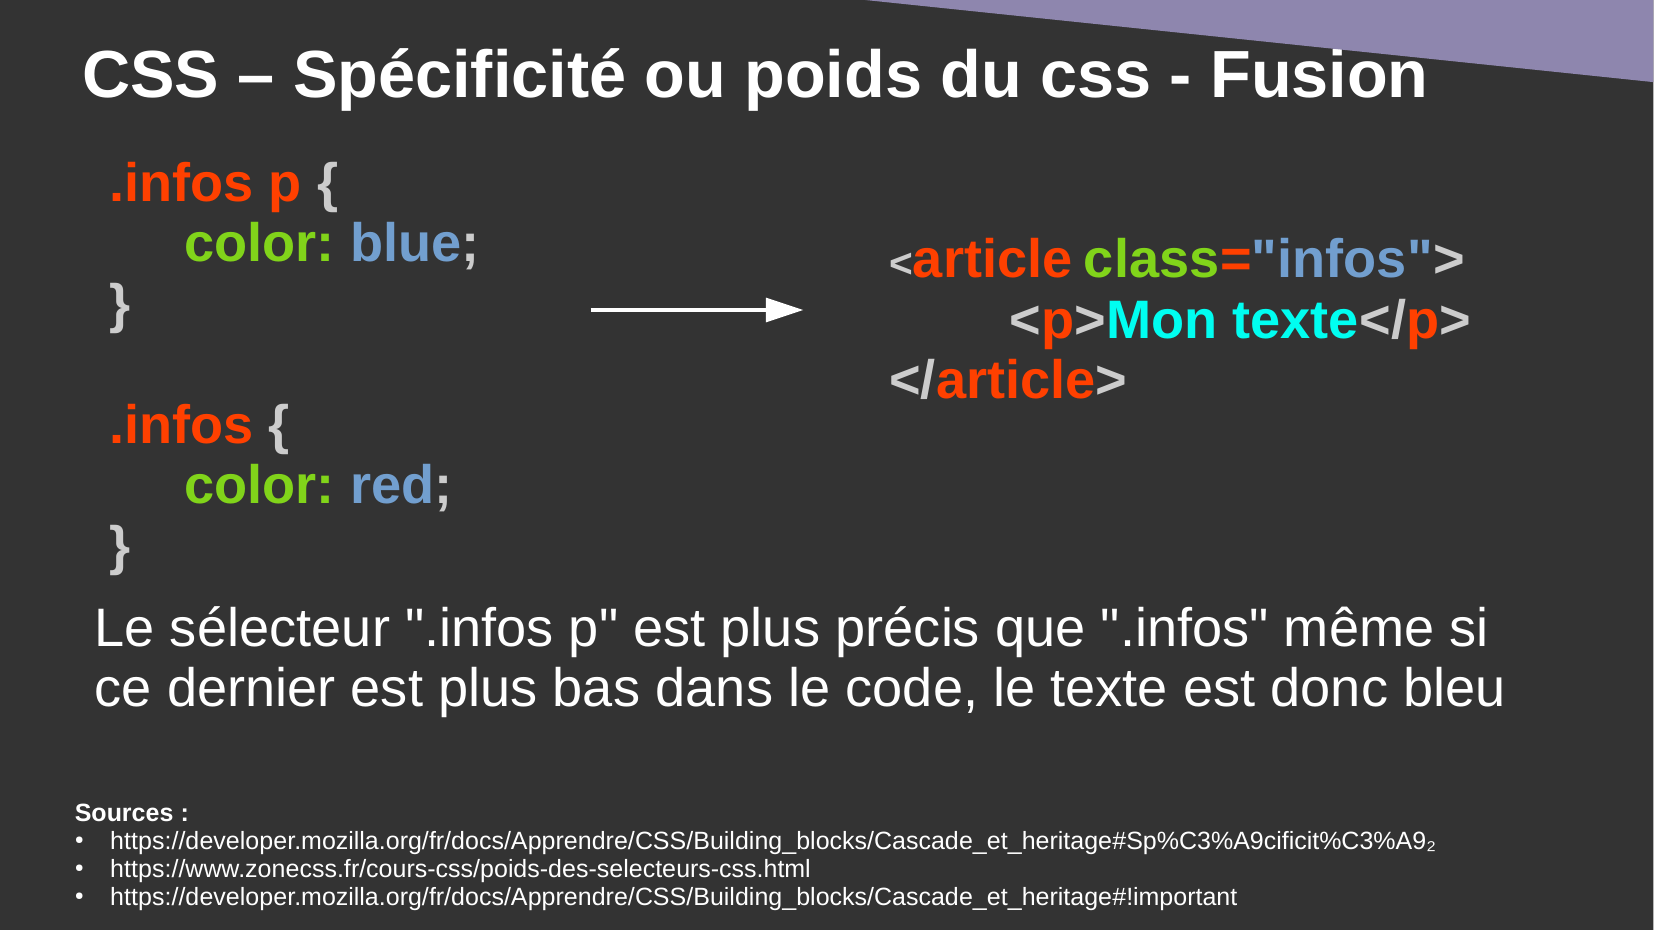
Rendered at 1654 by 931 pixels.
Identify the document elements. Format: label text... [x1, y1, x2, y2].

text_box .infos p { color: blue; } .infos { color: red; } [94, 144, 804, 597]
text_box <article class="infos"> <p>Mon texte</p> </article> [874, 221, 1571, 418]
text_box [865, 0, 1654, 83]
title CSS – Spécificité ou poids du css - Fusion [82, 37, 1571, 122]
title Le sélecteur ".infos p" est plus précis que ".infos" même si ce dernier est plus bas dans le code, le texte est donc bleu [94, 597, 1560, 719]
text_box Sources : https://developer.mozilla.org/fr/docs/Apprendre/CSS/Building_blocks/Cascade_et_heritage#Sp%C3%A9cificit%C3%A9₂ https://www.zonecss.fr/cours-css/poids-des-selecteurs-css.html https://developer.mozilla.org/fr/docs/Apprendre/CSS/Building_blocks/Cascade_et_heritage#!important [60, 791, 1546, 931]
